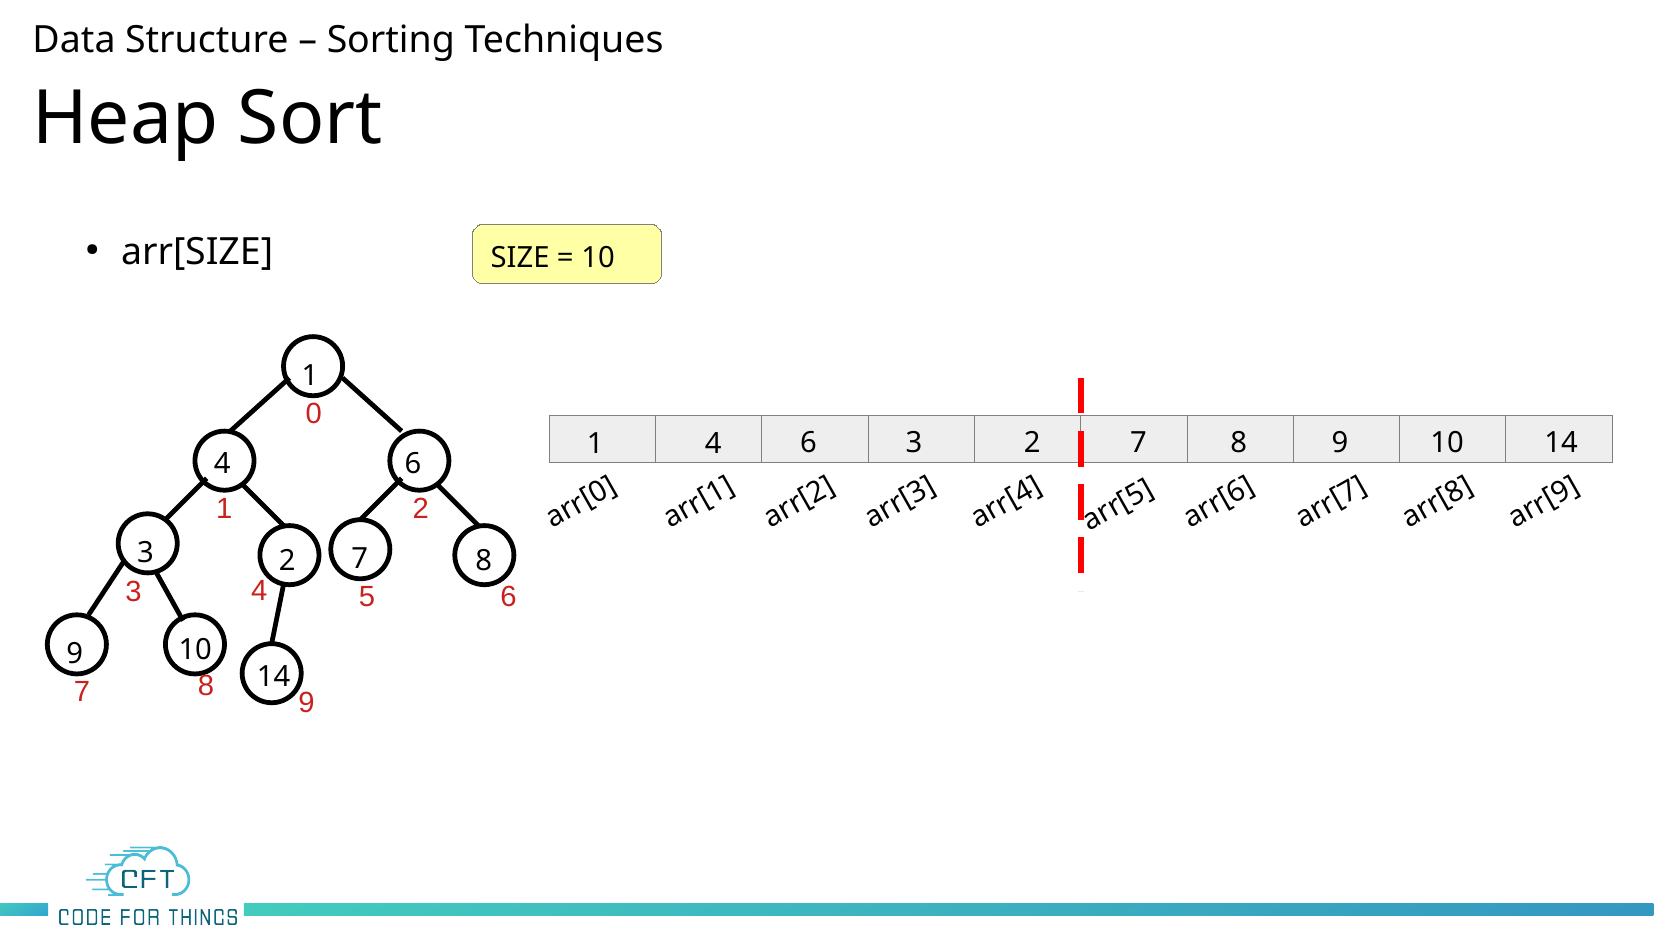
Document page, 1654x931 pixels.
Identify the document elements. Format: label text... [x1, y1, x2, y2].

text_box 6 [785, 413, 853, 463]
text_box arr[7] [1272, 441, 1412, 554]
text_box 3 [122, 523, 171, 573]
text_box 0 [290, 389, 337, 437]
text_box [118, 528, 122, 558]
text_box 5 [343, 572, 390, 621]
text_box 10 [163, 620, 231, 670]
text_box [258, 643, 286, 647]
text_box [194, 445, 199, 476]
text_box 3 [110, 567, 116, 576]
text_box [1384, 415, 1415, 463]
text_box 10 [1415, 413, 1483, 463]
text_box [472, 224, 662, 284]
text_box [644, 415, 690, 463]
text_box 14 [242, 647, 309, 697]
text_box [47, 630, 51, 659]
text_box 7 [336, 529, 385, 579]
text_box [272, 525, 307, 531]
text_box arr[1] [637, 451, 774, 554]
text_box [330, 532, 336, 566]
text_box arr[0] [520, 459, 661, 554]
text_box 1 [201, 484, 248, 532]
text_box [1264, 415, 1316, 463]
text_box [1058, 415, 1115, 463]
text_box 9 [51, 624, 100, 674]
text_box 2 [1009, 413, 1058, 463]
text_box 4 [236, 566, 283, 615]
text_box 2 [264, 531, 313, 581]
text_box 8 [183, 661, 229, 710]
text_box 4 [690, 415, 757, 465]
text_box arr[5] [1058, 442, 1199, 558]
text_box 4 [199, 435, 266, 485]
text_box [283, 581, 304, 585]
text_box [509, 538, 514, 572]
text_box [404, 431, 435, 435]
text_box [467, 525, 502, 531]
text_box 3 [110, 567, 157, 616]
text_box 2 [397, 484, 444, 532]
text_box [853, 415, 890, 463]
text_box [259, 540, 264, 566]
text_box arr[SIZE] [70, 217, 315, 284]
text_box [126, 513, 170, 523]
text_box 6 [389, 435, 457, 485]
text_box [958, 415, 1009, 463]
text_box 8 [460, 531, 509, 581]
text_box 1 [572, 415, 644, 465]
text_box arr[2] [738, 443, 875, 554]
text_box arr[8] [1380, 438, 1515, 554]
text_box 7 [59, 667, 105, 716]
text_box [171, 525, 178, 562]
text_box SIZE = 10 [475, 228, 656, 278]
text_box [313, 537, 320, 574]
text_box [470, 581, 485, 585]
text_box [757, 415, 785, 463]
text_box [1164, 415, 1215, 463]
text_box [55, 614, 99, 624]
text_box 14 [1529, 413, 1597, 463]
text_box [385, 533, 390, 566]
title Data Structure – Sorting Techniques Heap Sort [32, 12, 1184, 166]
text_box arr[3] [839, 450, 981, 554]
text_box [454, 538, 460, 572]
text_box [338, 519, 382, 529]
text_box arr[4] [949, 439, 1084, 554]
text_box [100, 626, 107, 663]
text_box [209, 431, 240, 435]
text_box 7 [1115, 413, 1164, 463]
text_box arr[9] [1482, 442, 1625, 554]
text_box arr[6] [1164, 438, 1300, 554]
text_box 9 [1316, 413, 1384, 463]
text_box [549, 415, 572, 463]
text_box [1483, 415, 1529, 463]
text_box [254, 697, 283, 703]
text_box [1597, 415, 1613, 463]
text_box 1 [286, 346, 349, 396]
text_box 6 [485, 572, 532, 621]
picture [59, 846, 237, 925]
text_box 3 [890, 413, 958, 463]
text_box 8 [1215, 413, 1264, 463]
text_box [291, 336, 335, 346]
text_box [184, 614, 212, 620]
text_box 9 [283, 679, 330, 727]
